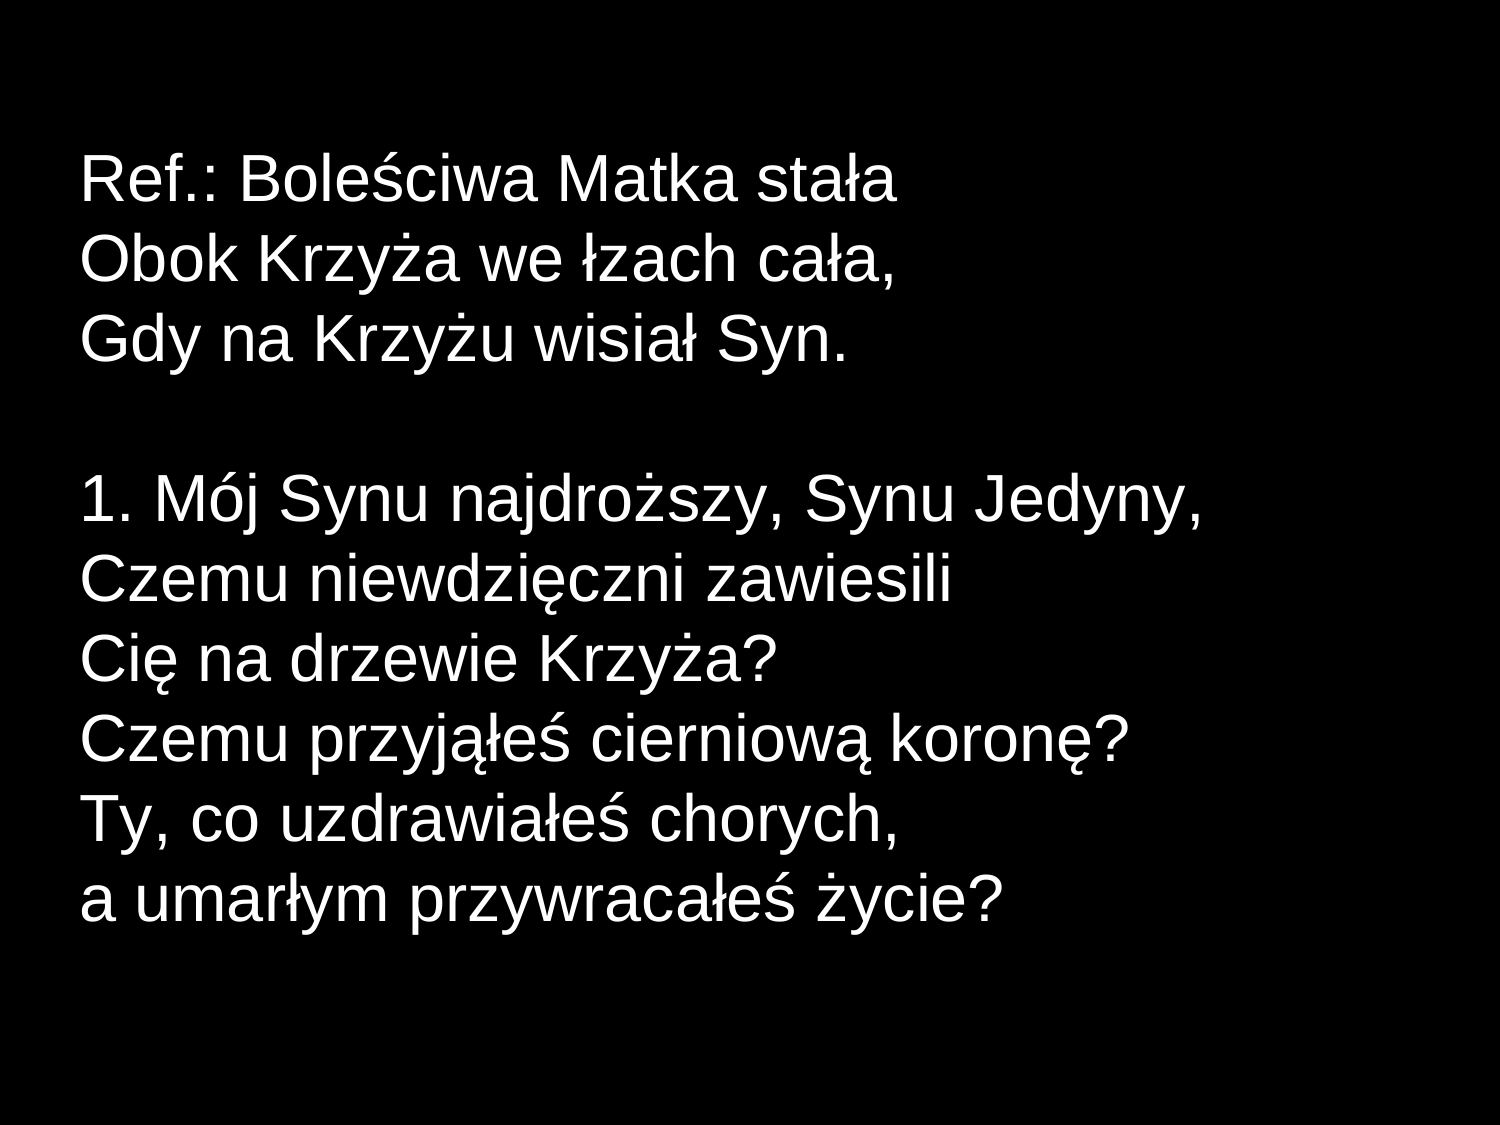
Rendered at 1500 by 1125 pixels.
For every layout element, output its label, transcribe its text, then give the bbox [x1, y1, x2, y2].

text_box ﻿Ref.: Boleściwa Matka stała Obok Krzyża we łzach cała, Gdy na Krzyżu wisiał Syn. 1. Mój Synu najdroższy, Synu Jedyny, Czemu niewdzięczni zawiesili Cię na drzewie Krzyża? Czemu przyjąłeś cierniową koronę? Ty, co uzdrawiałeś chorych, a umarłym przywracałeś życie? [64, 126, 1483, 943]
